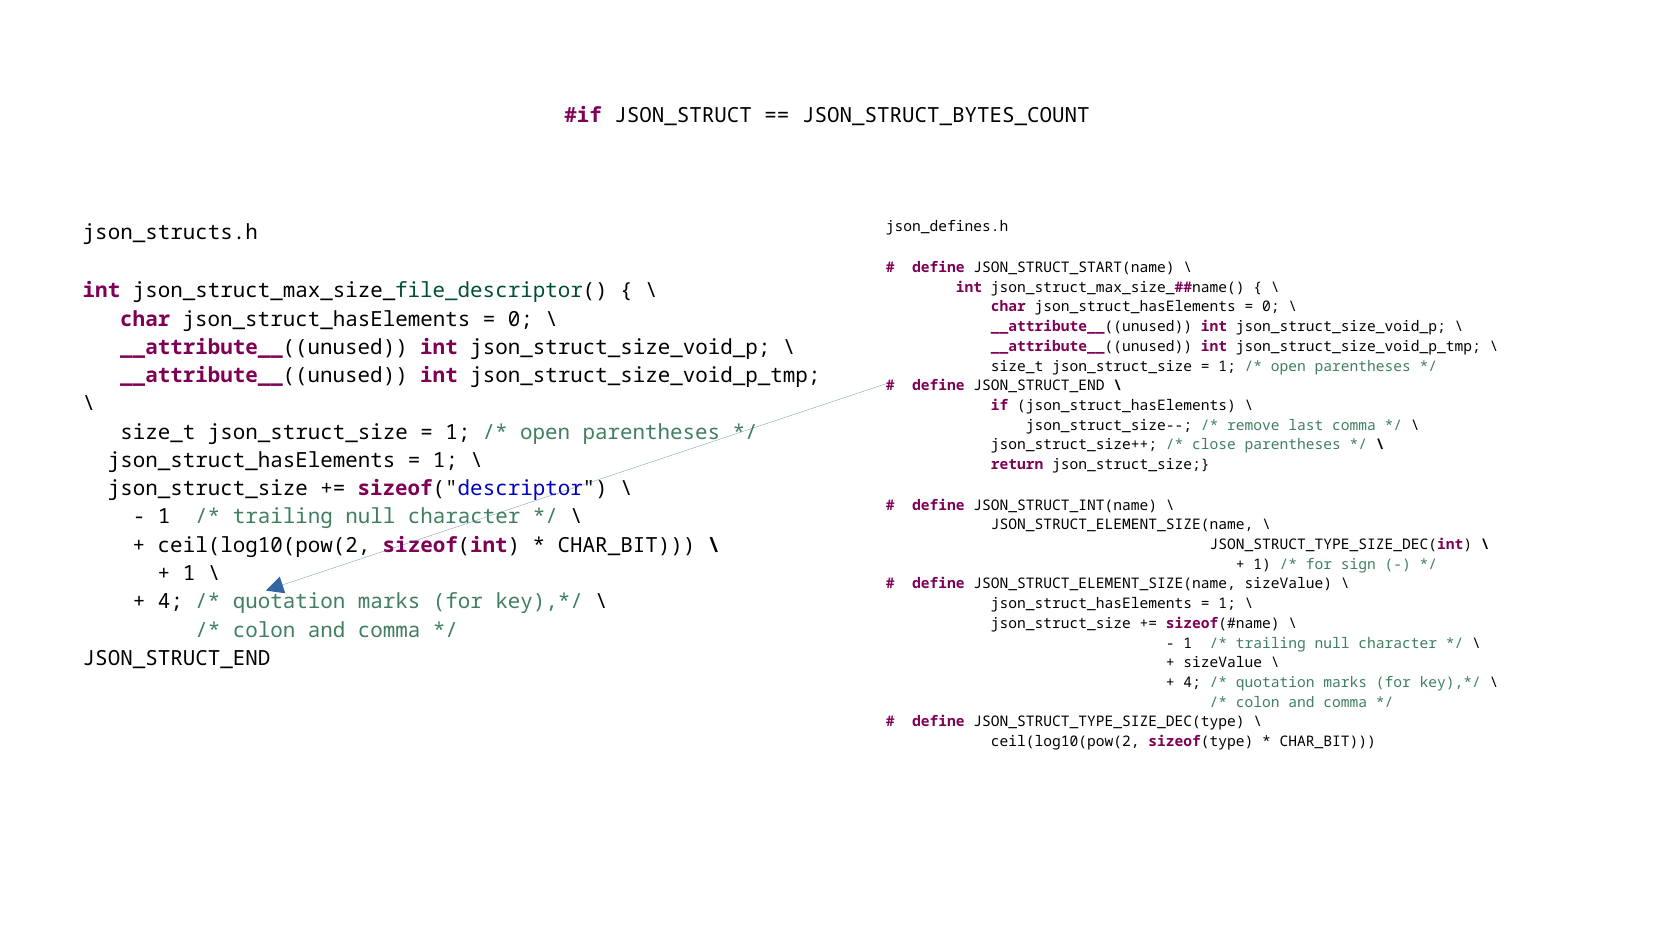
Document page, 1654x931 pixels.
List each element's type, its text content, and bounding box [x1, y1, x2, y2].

list json_defines.h # define JSON_STRUCT_START(name) \ int json_struct_max_size_##name() { \ char json_struct_hasElements = 0; \ __attribute__((unused)) int json_struct_size_void_p; \ __attribute__((unused)) int json_struct_size_void_p_tmp; \ size_t json_struct_size = 1; /* open parentheses */ # define JSON_STRUCT_END \ if (json_struct_hasElements) \ json_struct_size--; /* remove last comma */ \ json_struct_size++; /* close parentheses */ \ return json_struct_size;} # define JSON_STRUCT_INT(name) \ JSON_STRUCT_ELEMENT_SIZE(name, \ JSON_STRUCT_TYPE_SIZE_DEC(int) \ + 1) /* for sign (-) */ # define JSON_STRUCT_ELEMENT_SIZE(name, sizeValue) \ json_struct_hasElements = 1; \ json_struct_size += sizeof(#name) \ - 1 /* trailing null character */ \ + sizeValue \ + 4; /* quotation marks (for key),*/ \ /* colon and comma */ # define JSON_STRUCT_TYPE_SIZE_DEC(type) \ ceil(log10(pow(2, sizeof(type) * CHAR_BIT))) [885, 216, 1571, 756]
title #if JSON_STRUCT == JSON_STRUCT_BYTES_COUNT [82, 37, 1571, 193]
list json_structs.h int json_struct_max_size_file_descriptor() { \ char json_struct_hasElements = 0; \ __attribute__((unused)) int json_struct_size_void_p; \ __attribute__((unused)) int json_struct_size_void_p_tmp; \ size_t json_struct_size = 1; /* open parentheses */ json_struct_hasElements = 1; \ json_struct_size += sizeof("descriptor") \ - 1 /* trailing null character */ \ + ceil(log10(pow(2, sizeof(int) * CHAR_BIT))) \ + 1 \ + 4; /* quotation marks (for key),*/ \ /* colon and comma */ JSON_STRUCT_END [82, 217, 827, 758]
